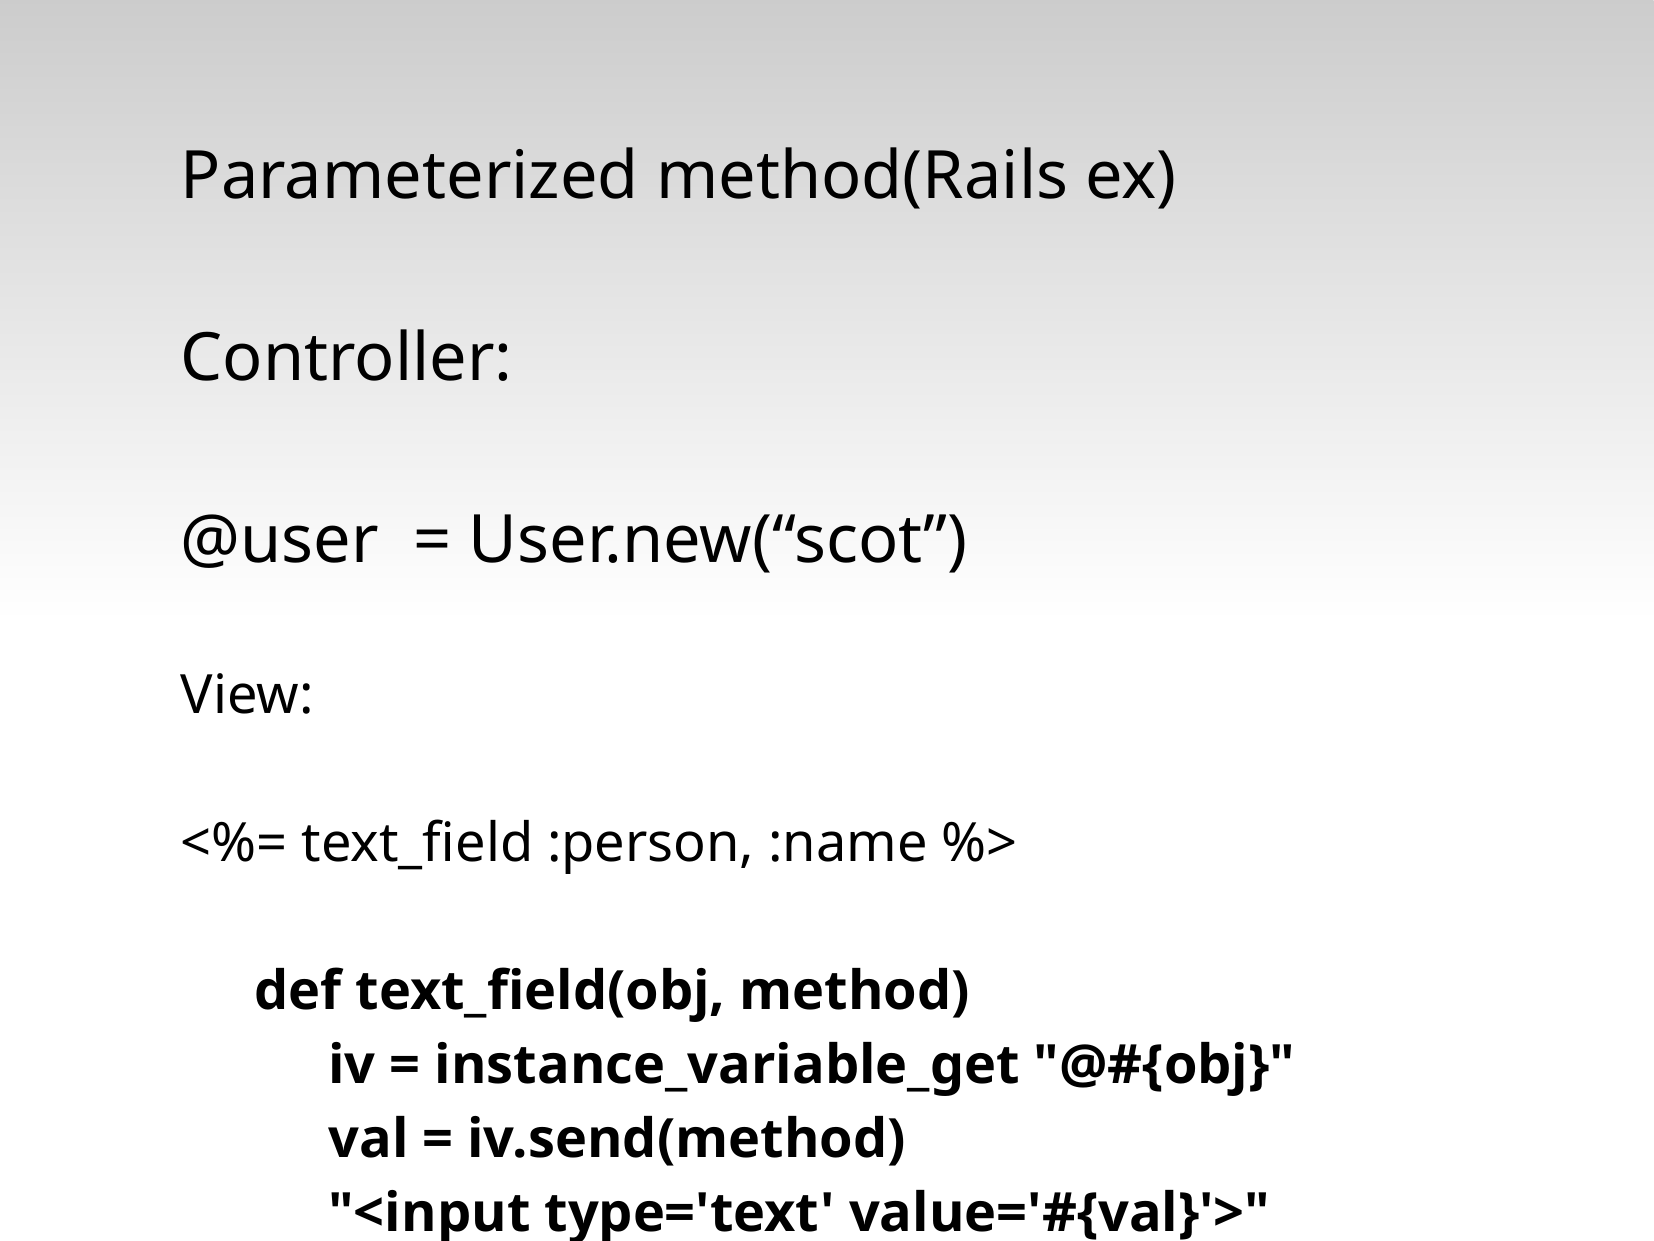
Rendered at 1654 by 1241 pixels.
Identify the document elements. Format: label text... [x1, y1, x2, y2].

text_box Parameterized method(Rails ex) Controller: @user = User.new(“scot”) View: <%= text_field :person, :name %> def text_field(obj, method) iv = instance_variable_get "@#{obj}" val = iv.send(method) "<input type='text' value='#{val}'>" end [166, 29, 1654, 1226]
